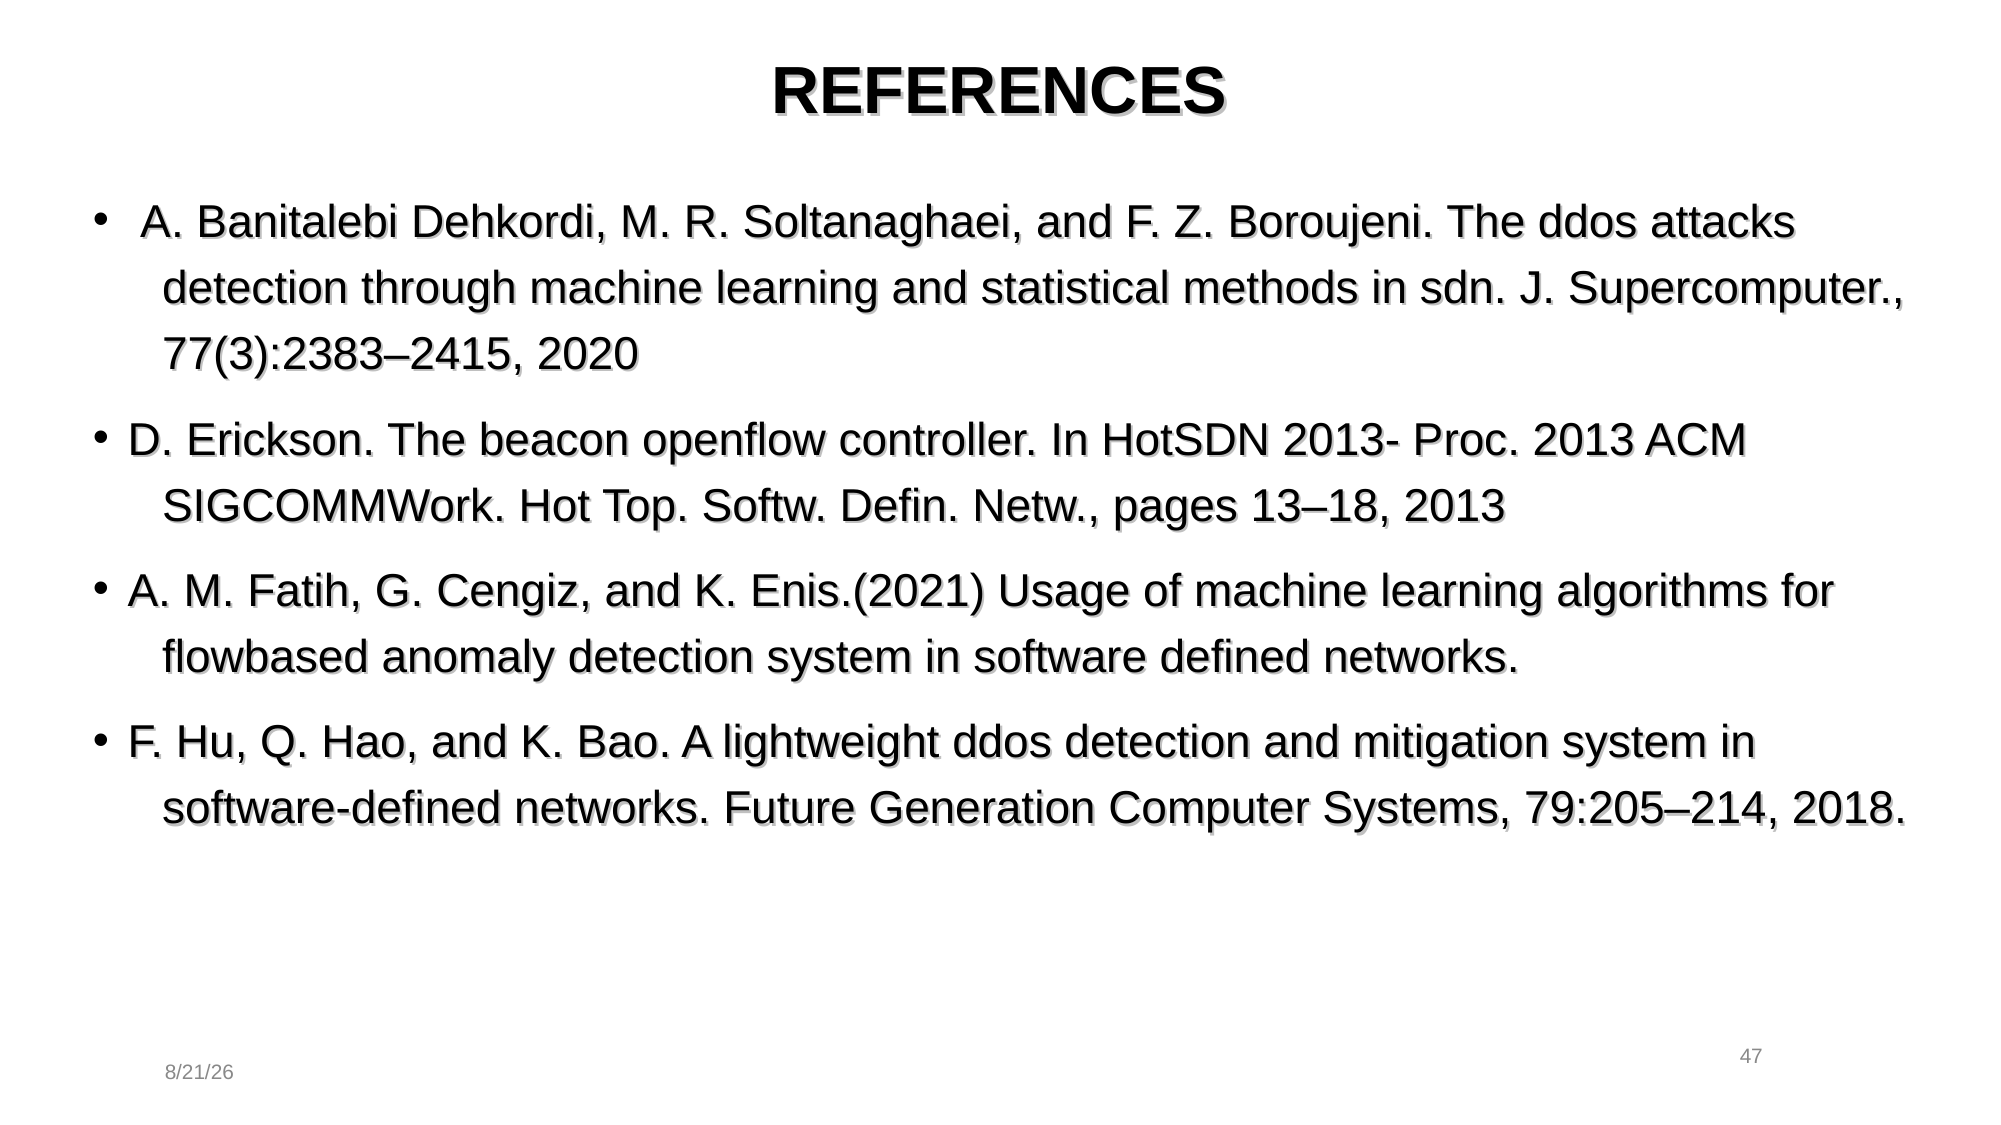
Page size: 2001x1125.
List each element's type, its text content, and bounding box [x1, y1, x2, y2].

title References [149, 46, 1849, 137]
slide_number December 27, 2024 [149, 1041, 600, 1102]
slide_number 48 [1724, 1025, 1849, 1085]
list A. Banitalebi Dehkordi, M. R. Soltanaghaei, and F. Z. Boroujeni. The ddos attacks detection through machine learning and statistical methods in sdn. J. Supercomputer., 77(3):2383–2415, 2020 D. Erickson. The beacon openflow controller. In HotSDN 2013- Proc. 2013 ACM SIGCOMMWork. Hot Top. Softw. Defin. Netw., pages 13–18, 2013 A. M. Fatih, G. Cengiz, and K. Enis.(2021) Usage of machine learning algorithms for flowbased anomaly detection system in software defined networks. F. Hu, Q. Hao, and K. Bao. A lightweight ddos detection and mitigation system in software-defined networks. Future Generation Computer Systems, 79:205–214, 2018. [78, 173, 1961, 1025]
